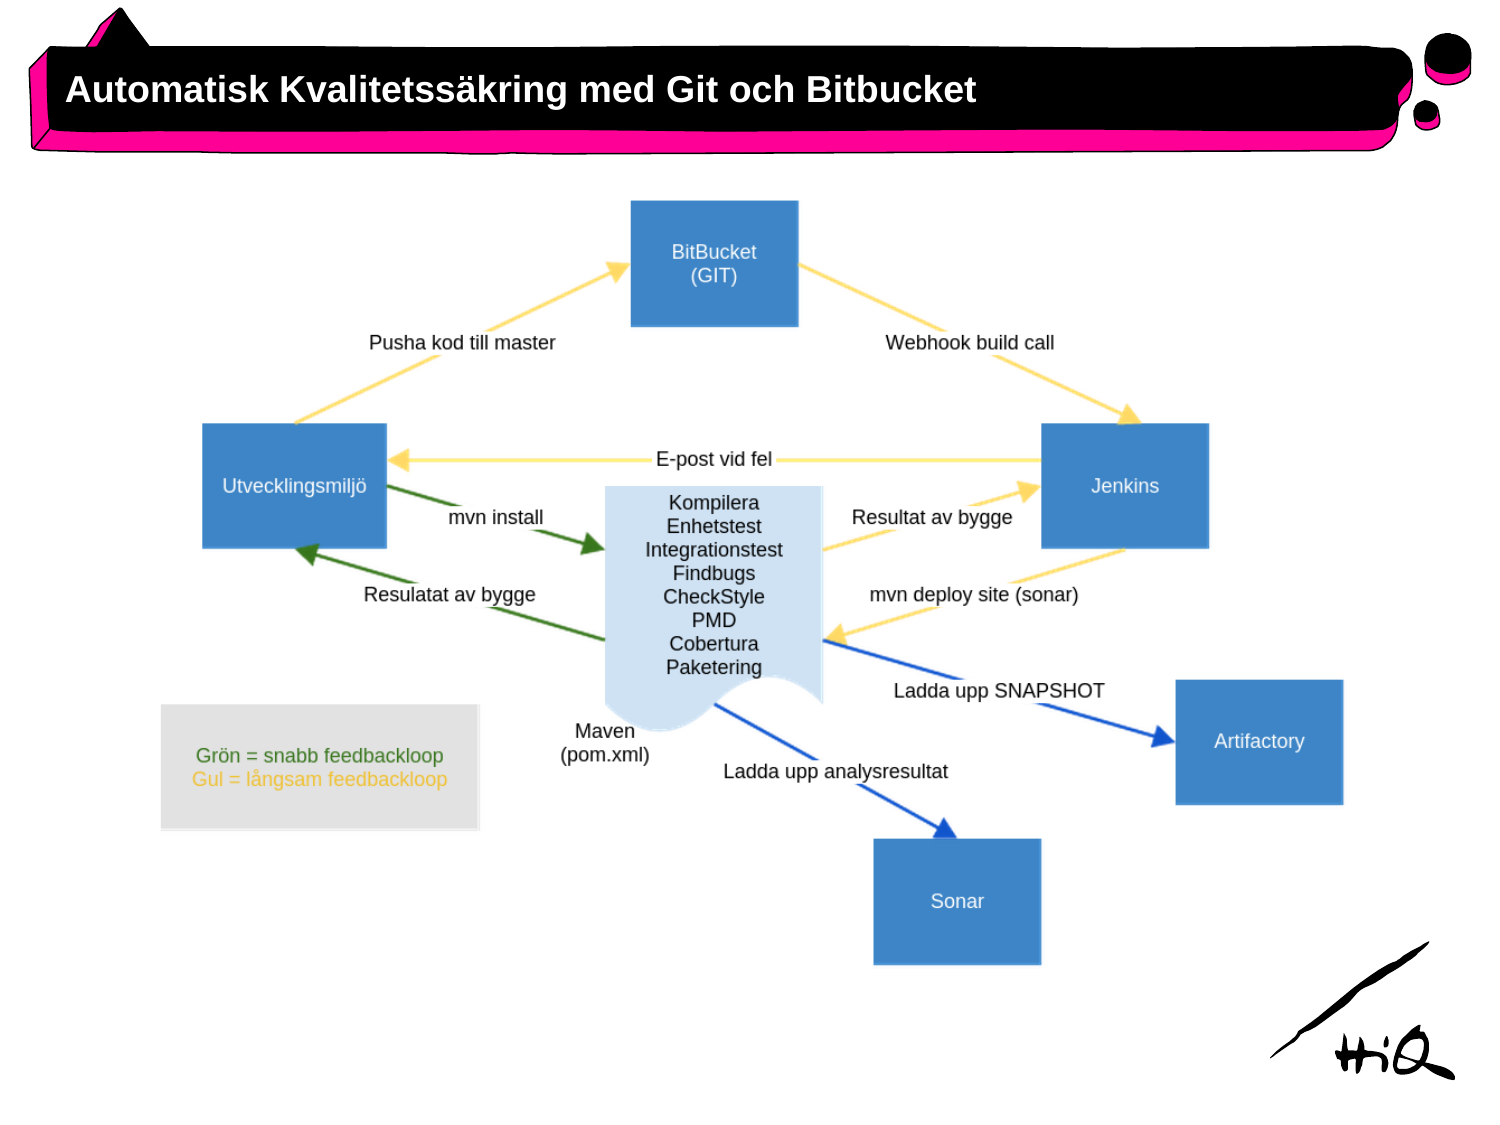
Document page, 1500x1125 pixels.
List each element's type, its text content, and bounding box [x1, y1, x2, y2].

title Automatisk Kvalitetssäkring med Git och Bitbucket [64, 54, 1365, 126]
picture [105, 176, 1358, 982]
